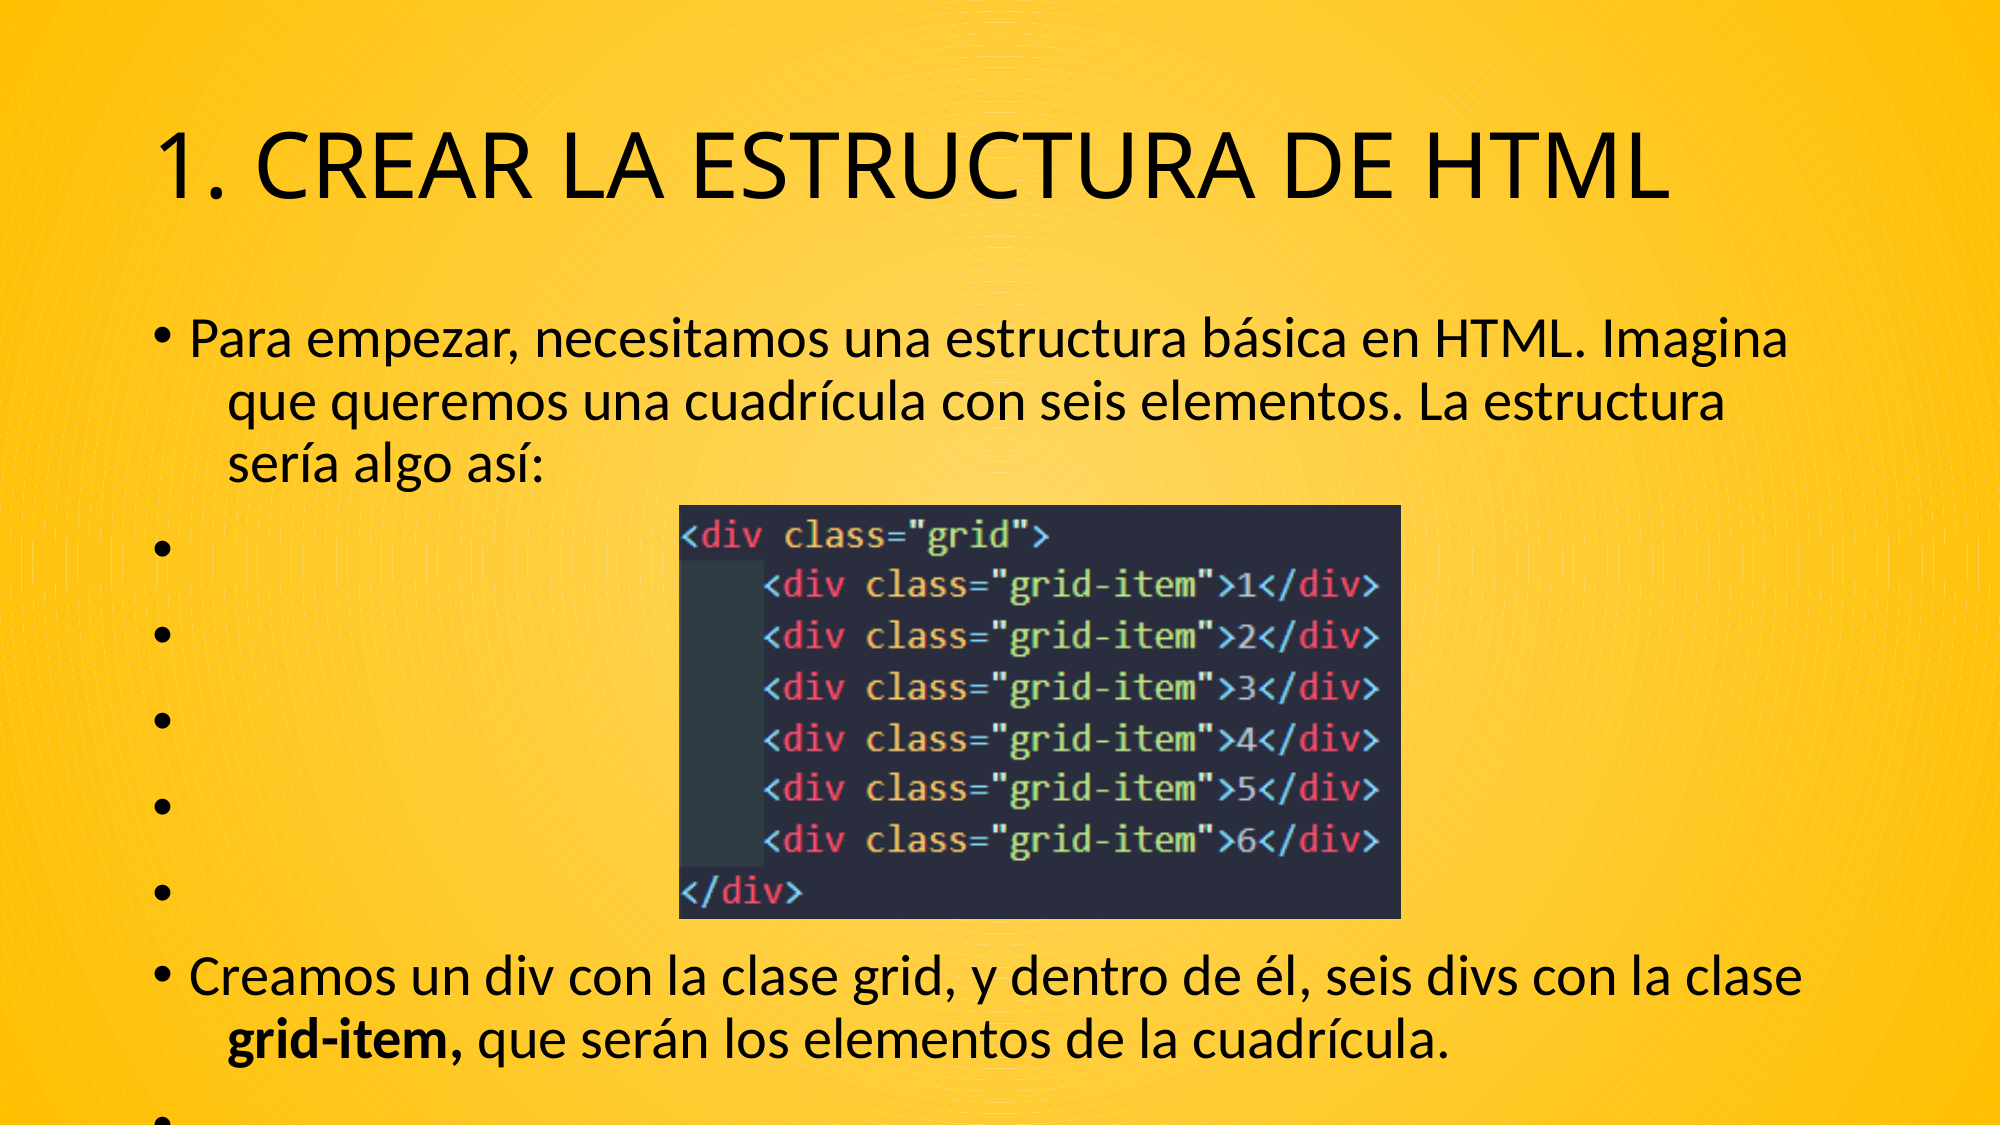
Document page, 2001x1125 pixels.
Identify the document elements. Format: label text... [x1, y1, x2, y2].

picture [679, 505, 1401, 919]
list Para empezar, necesitamos una estructura básica en HTML. Imagina que queremos una cuadrícula con seis elementos. La estructura sería algo así: Creamos un div con la clase grid, y dentro de él, seis divs con la clase grid-item, que serán los elementos de la cuadrícula. [137, 299, 1863, 1125]
title 1. CREAR LA ESTRUCTURA DE HTML [137, 59, 1863, 278]
